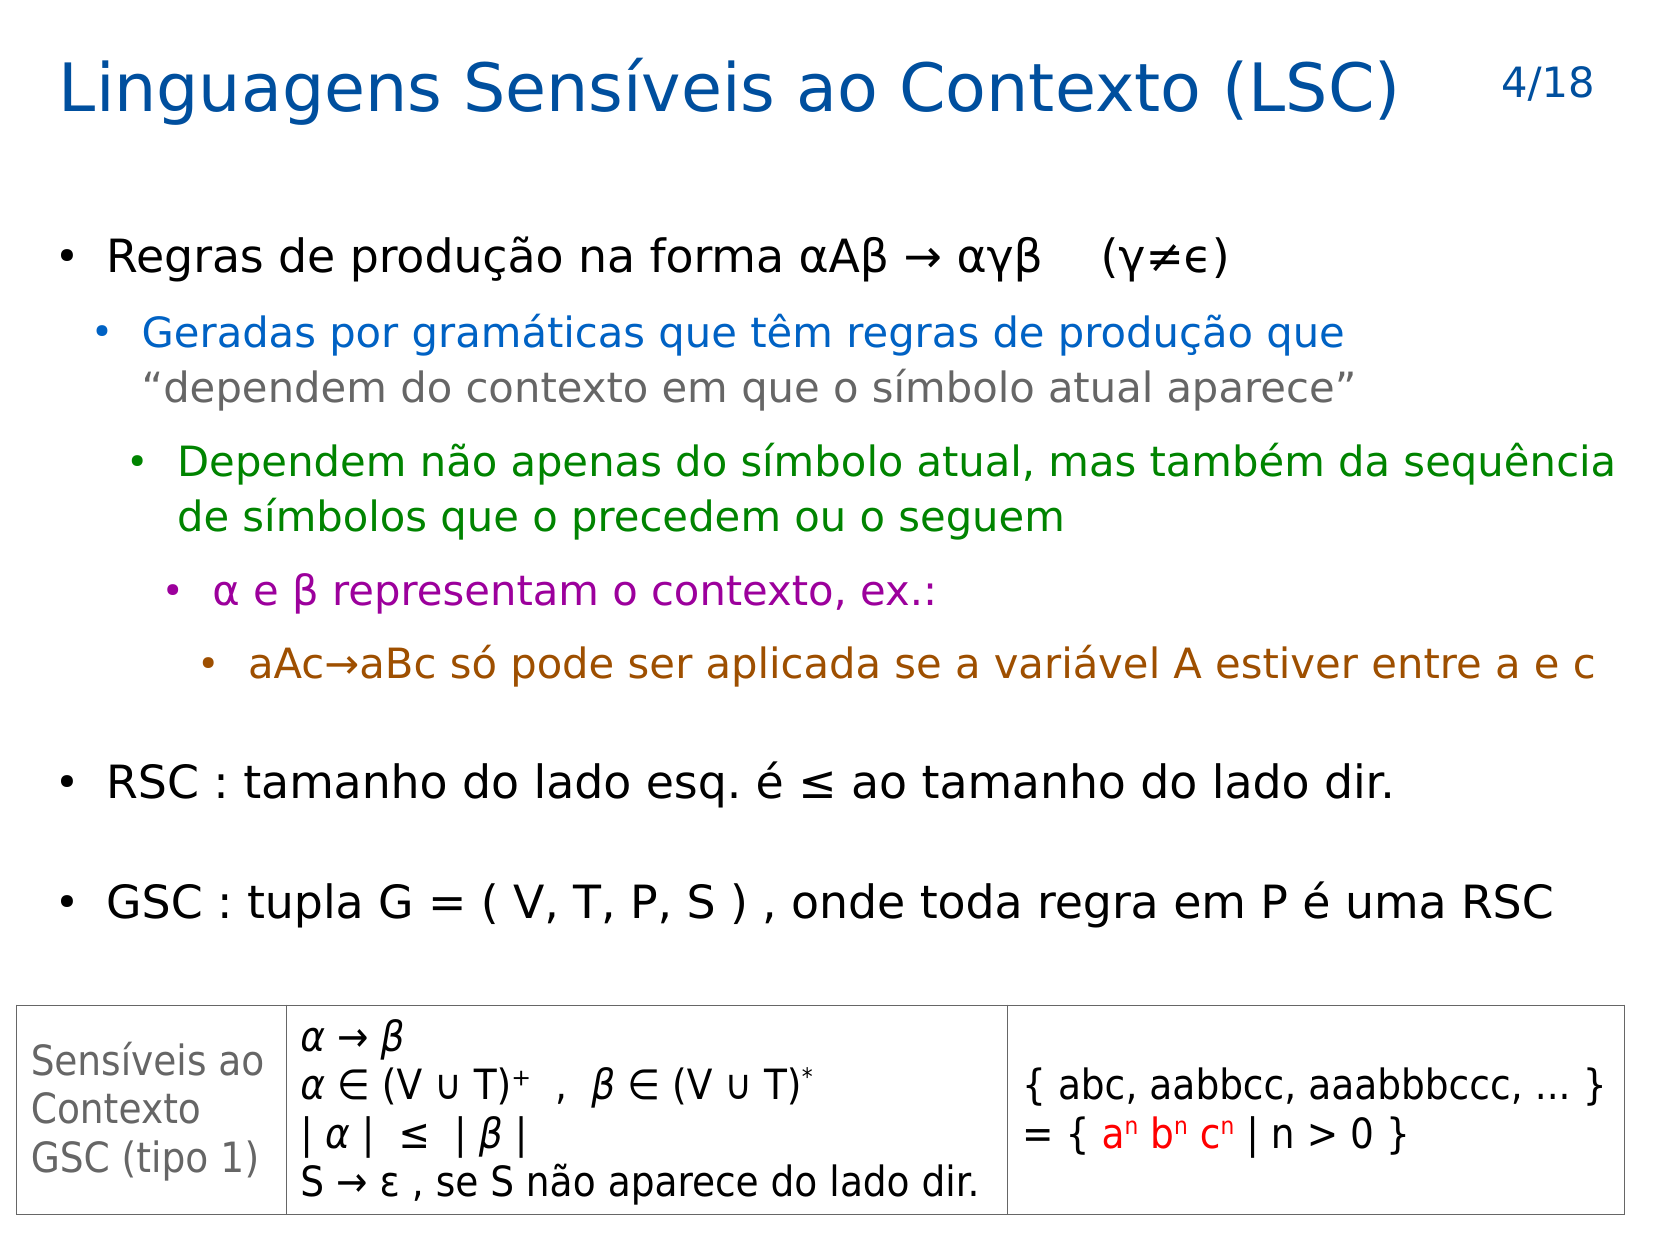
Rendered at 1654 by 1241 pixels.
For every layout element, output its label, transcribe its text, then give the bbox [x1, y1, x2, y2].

table_header { abc, aabbcc, aaabbbccc, ... } = { an bn cn | n > 0 } [1008, 1006, 1624, 1214]
table_header Sensíveis ao Contexto GSC (tipo 1) [17, 1006, 286, 1214]
table_header α → β α ∈ (V ∪ T)⁺ , β ∈ (V ∪ T)* | α | ≤ | β | S → ε , se S não aparece do lado dir. [287, 1006, 1007, 1214]
title Linguagens Sensíveis ao Contexto (LSC) [59, 29, 1625, 148]
list Regras de produção na forma αAβ → αγβ (γ≠ϵ) Geradas por gramáticas que têm regras de produção que “dependem do contexto em que o símbolo atual aparece” Dependem não apenas do símbolo atual, mas também da sequência de símbolos que o precedem ou o seguem α e β representam o contexto, ex.: aAc→aBc só pode ser aplicada se a variável A estiver entre a e c RSC : tamanho do lado esq. é ≤ ao tamanho do lado dir. GSC : tupla G = ( V, T, P, S ) , onde toda regra em P é uma RSC [59, 222, 1637, 1211]
